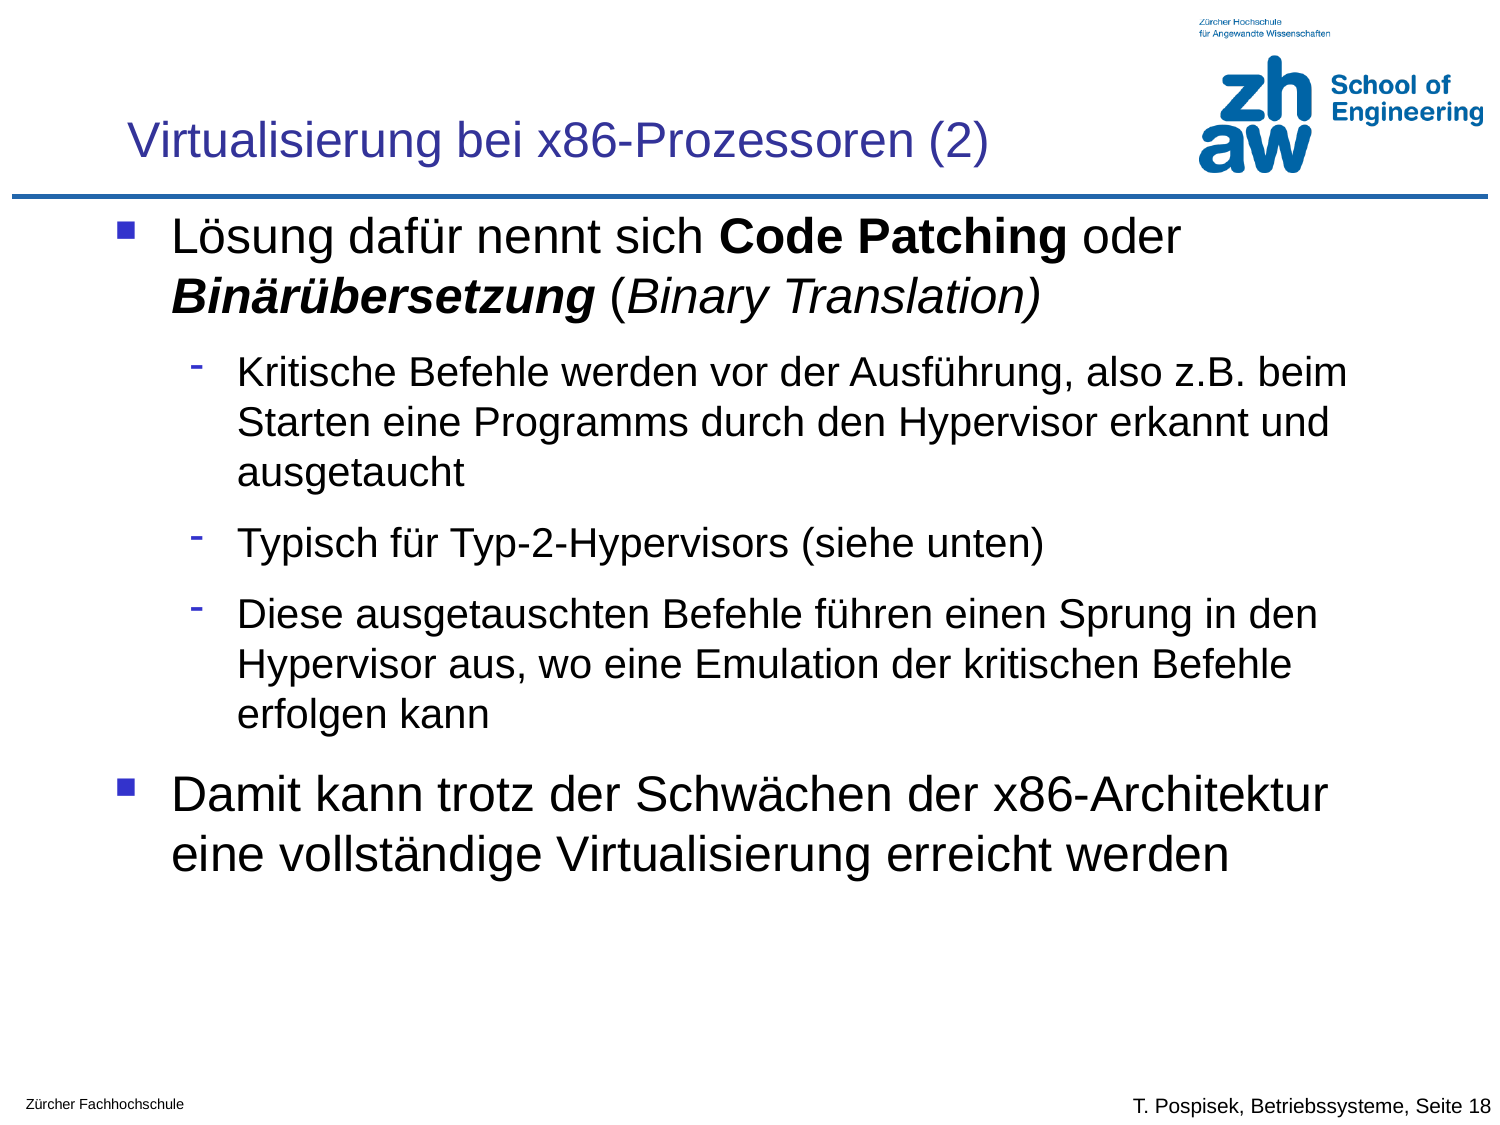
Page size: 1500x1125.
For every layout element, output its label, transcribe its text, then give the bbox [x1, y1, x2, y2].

picture [1199, 19, 1483, 173]
list Lösung dafür nennt sich Code Patching oder Binärübersetzung (Binary Translation) Kritische Befehle werden vor der Ausführung, also z.B. beim Starten eine Programms durch den Hypervisor erkannt und ausgetaucht Typisch für Typ-2-Hypervisors (siehe unten) Diese ausgetauschten Befehle führen einen Sprung in den Hypervisor aus, wo eine Emulation der kritischen Befehle erfolgen kann Damit kann trotz der Schwächen der x86-Architektur eine vollständige Virtualisierung erreicht werden [99, 196, 1412, 1000]
title Virtualisierung bei x86-Prozessoren (2) [112, 50, 1391, 175]
